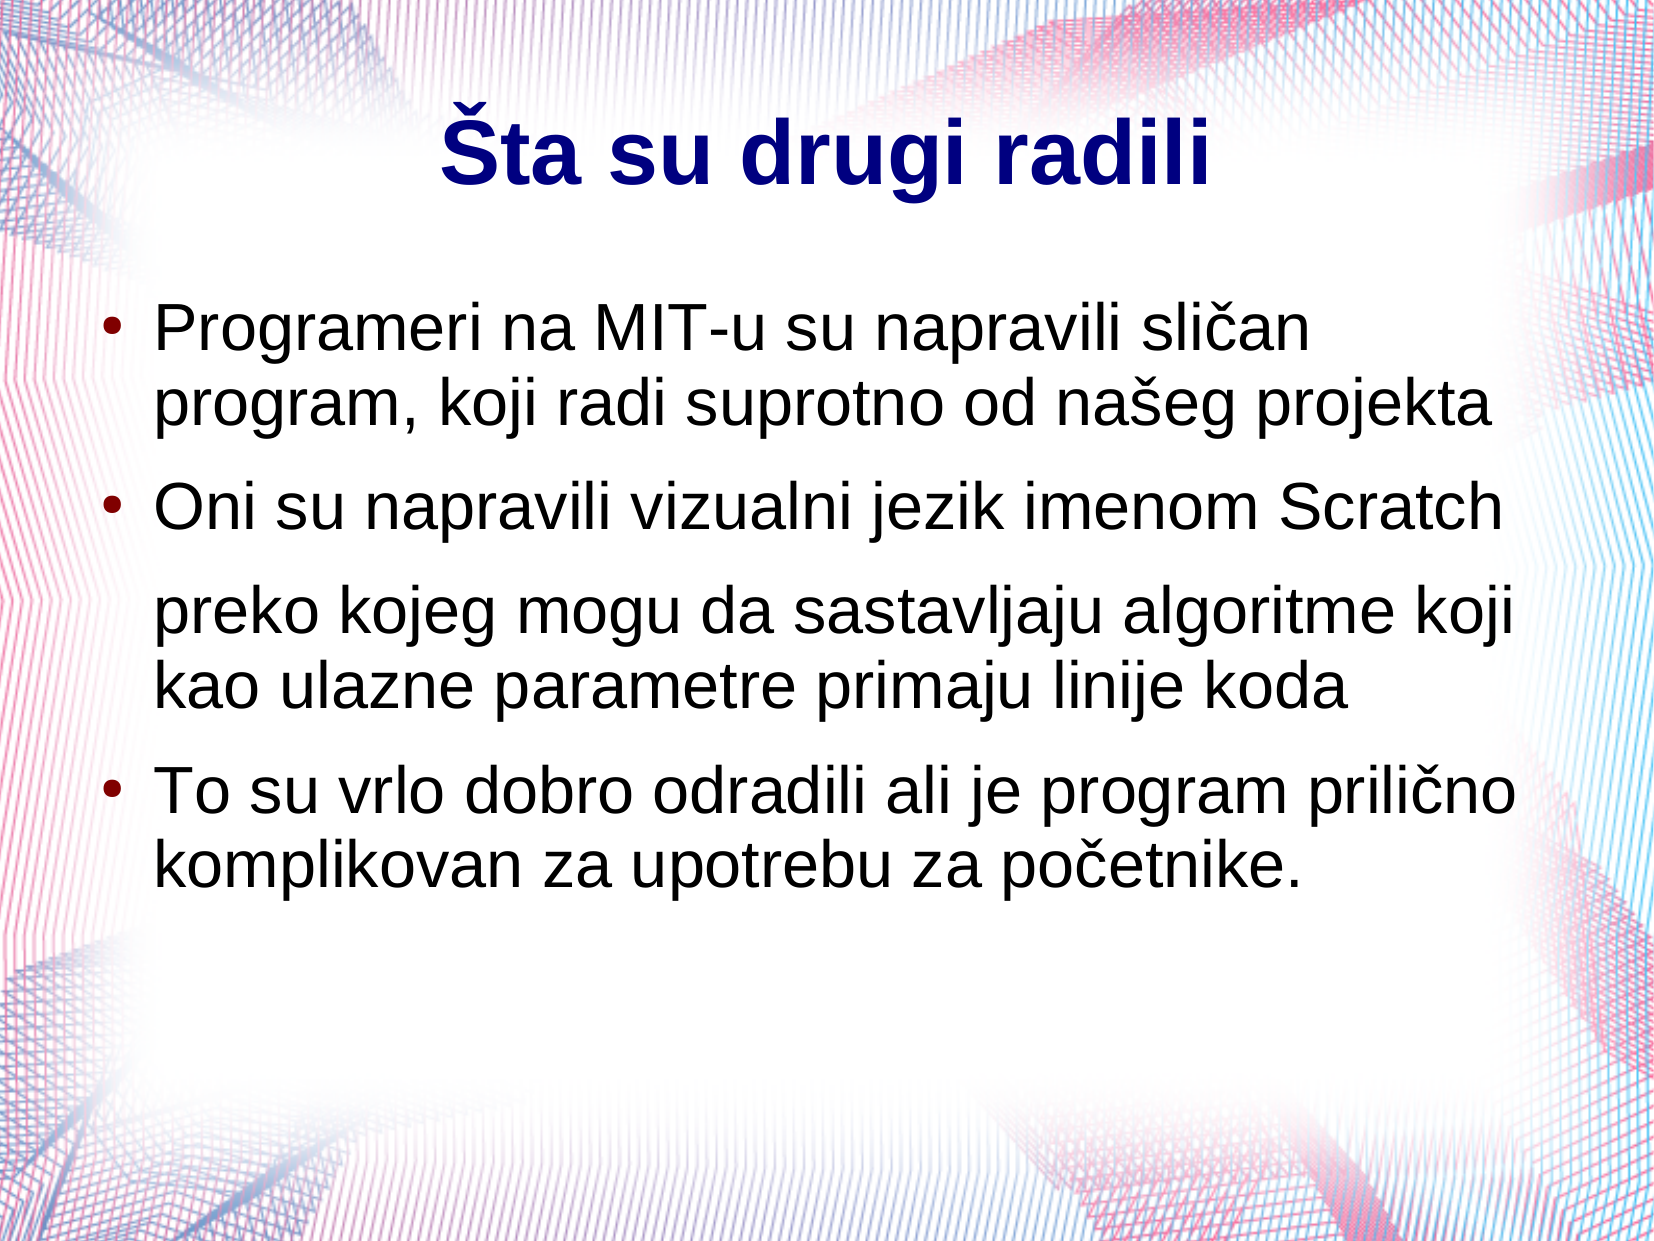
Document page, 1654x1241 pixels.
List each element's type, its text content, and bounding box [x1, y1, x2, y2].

picture [0, 0, 1654, 1241]
title Šta su drugi radili [82, 49, 1571, 257]
list Programeri na MIT-u su napravili sličan program, koji radi suprotno od našeg projekta Oni su napravili vizualni jezik imenom Scratch preko kojeg mogu da sastavljaju algoritme koji kao ulazne parametre primaju linije koda To su vrlo dobro odradili ali je program prilično komplikovan za upotrebu za početnike. [82, 290, 1571, 1109]
